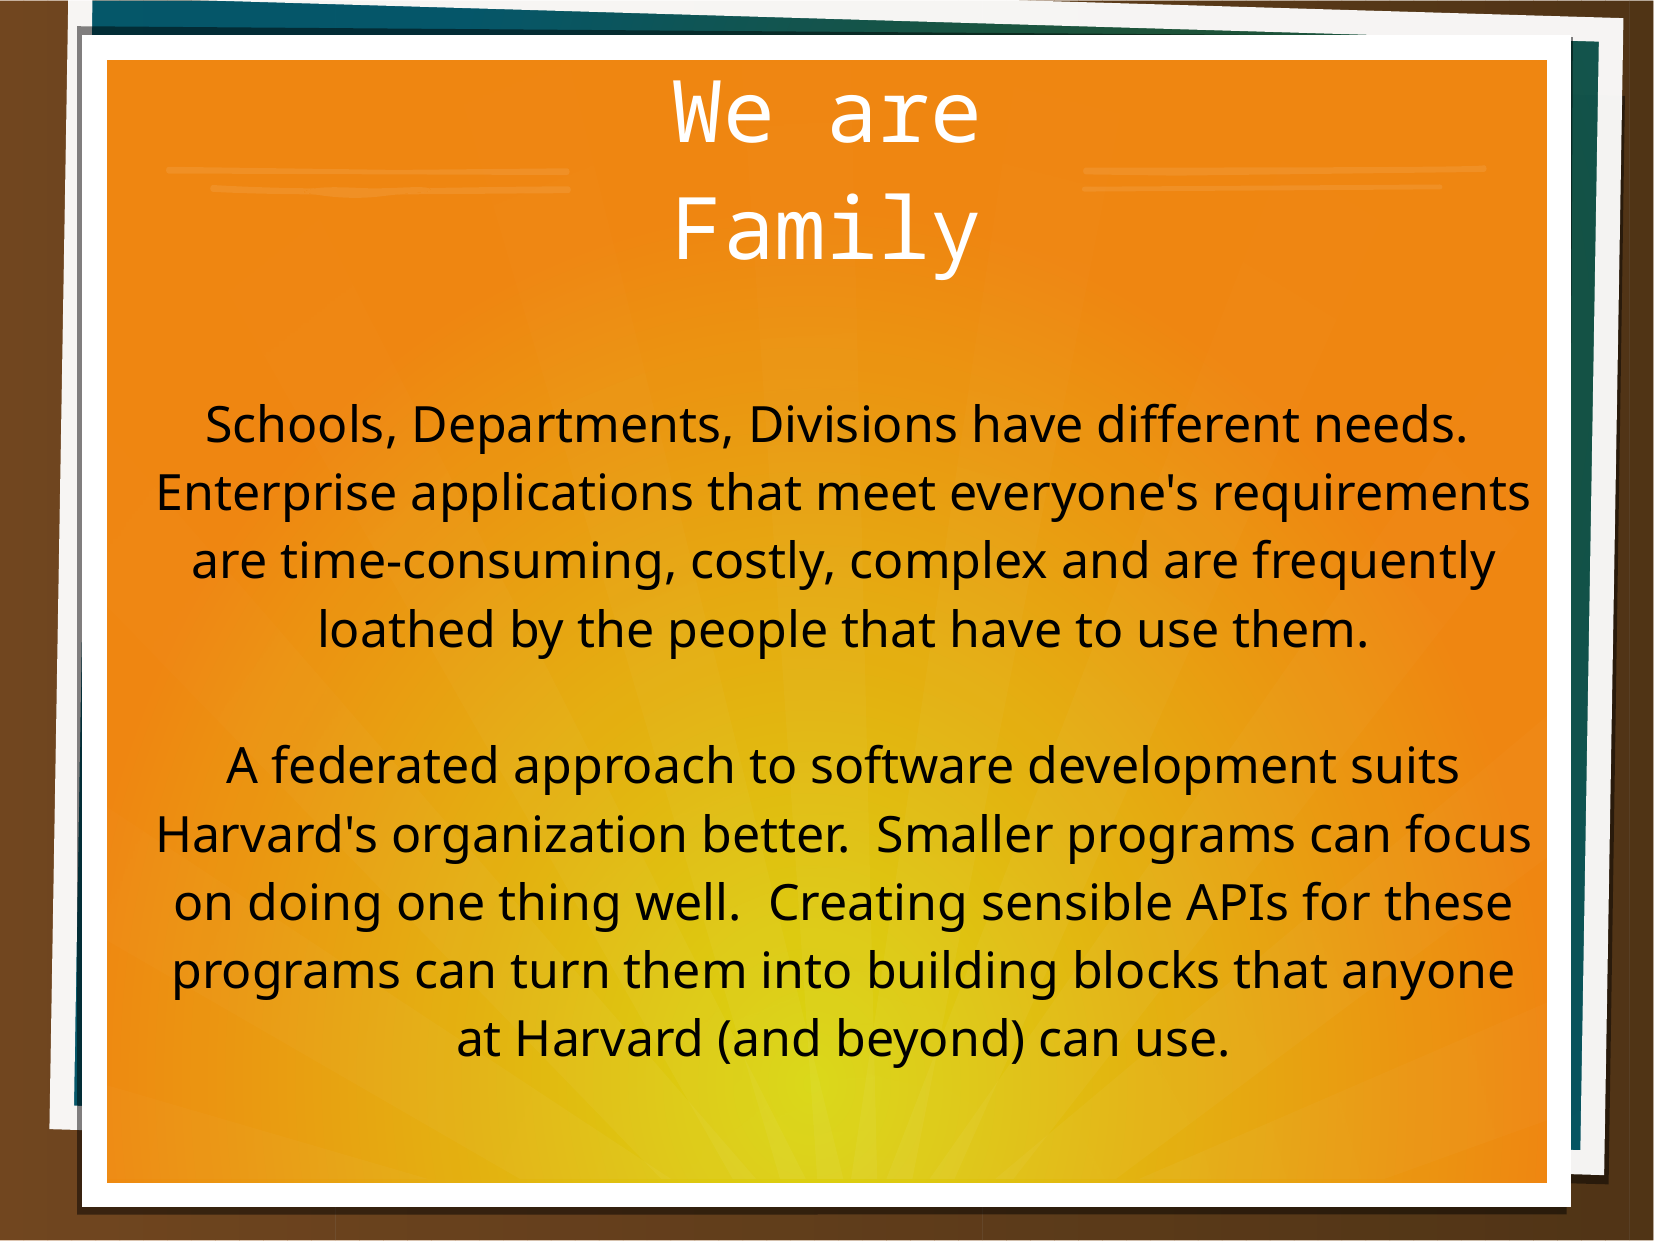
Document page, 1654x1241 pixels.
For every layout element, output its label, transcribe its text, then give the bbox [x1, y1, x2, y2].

title We are Family [566, 68, 1087, 268]
subtitle Schools, Departments, Divisions have different needs. Enterprise applications that meet everyone's requirements are time-consuming, costly, complex and are frequently loathed by the people that have to use them. A federated approach to software development suits Harvard's organization better. Smaller programs can focus on doing one thing well. Creating sensible APIs for these programs can turn them into building blocks that anyone at Harvard (and beyond) can use. [150, 290, 1538, 1171]
